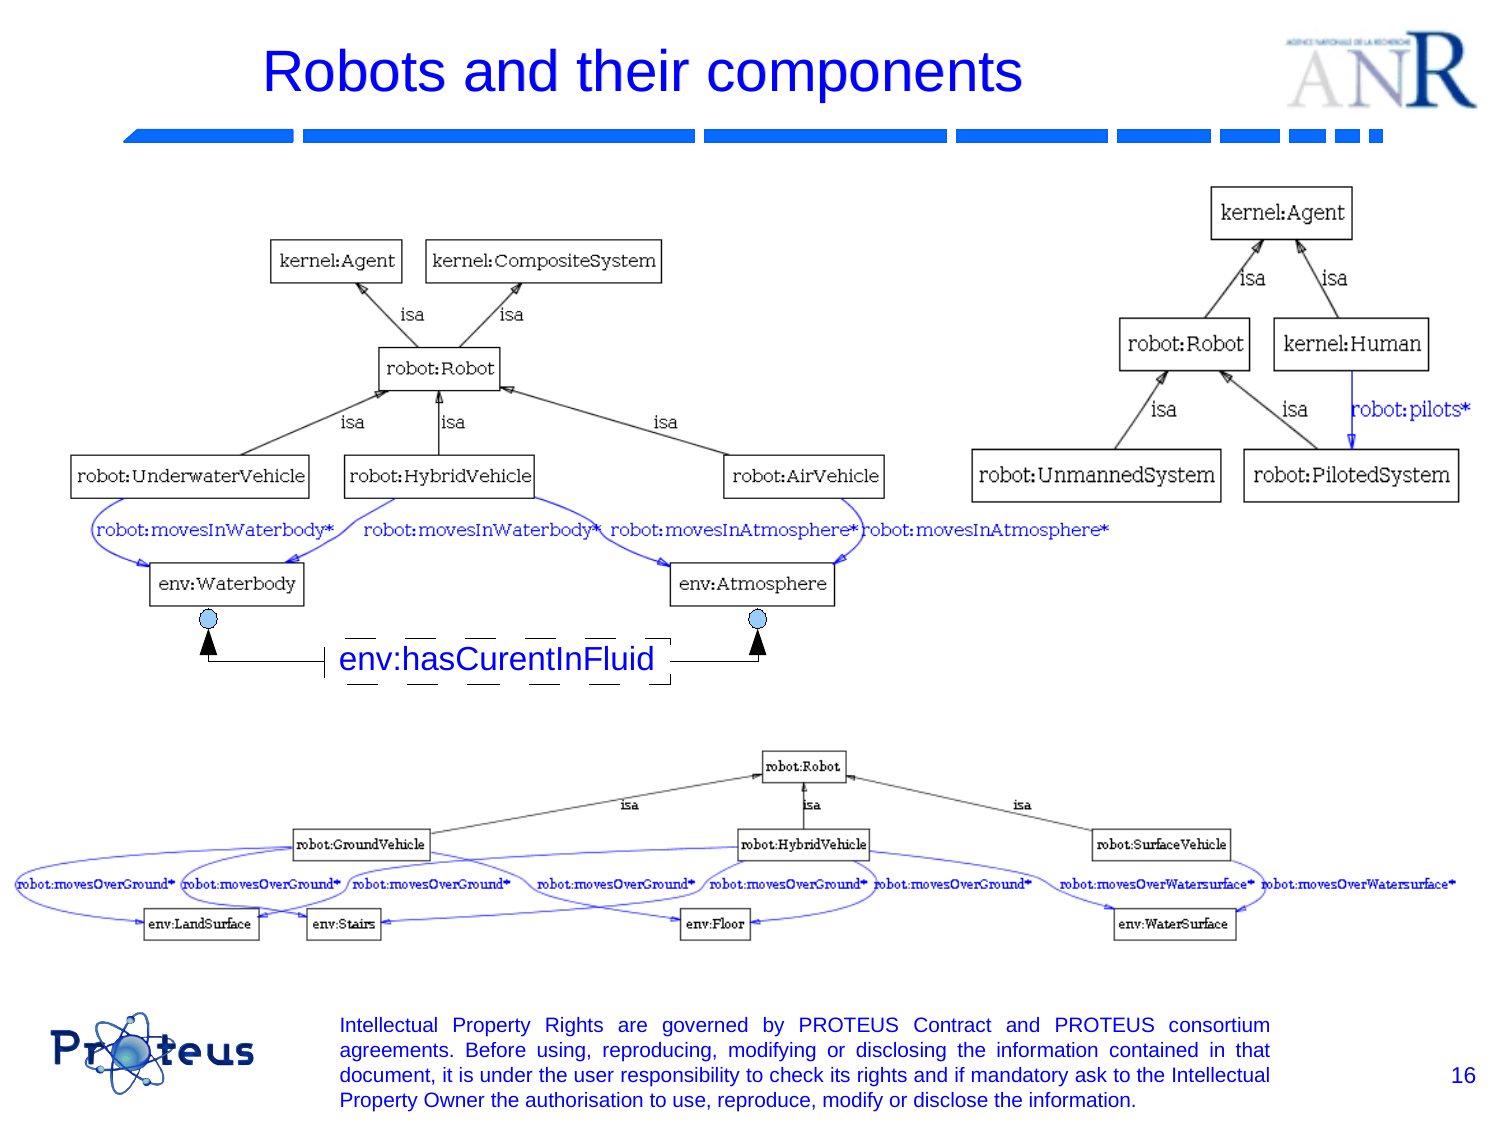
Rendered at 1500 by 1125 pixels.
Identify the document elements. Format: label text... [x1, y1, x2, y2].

picture [1281, 27, 1484, 115]
picture [35, 1003, 272, 1101]
picture [0, 737, 1500, 978]
picture [45, 150, 1480, 633]
text_box [748, 608, 767, 629]
text_box [199, 608, 218, 629]
title Robots and their components [23, 11, 1264, 130]
text_box env:hasCurentInFluid [324, 638, 671, 685]
